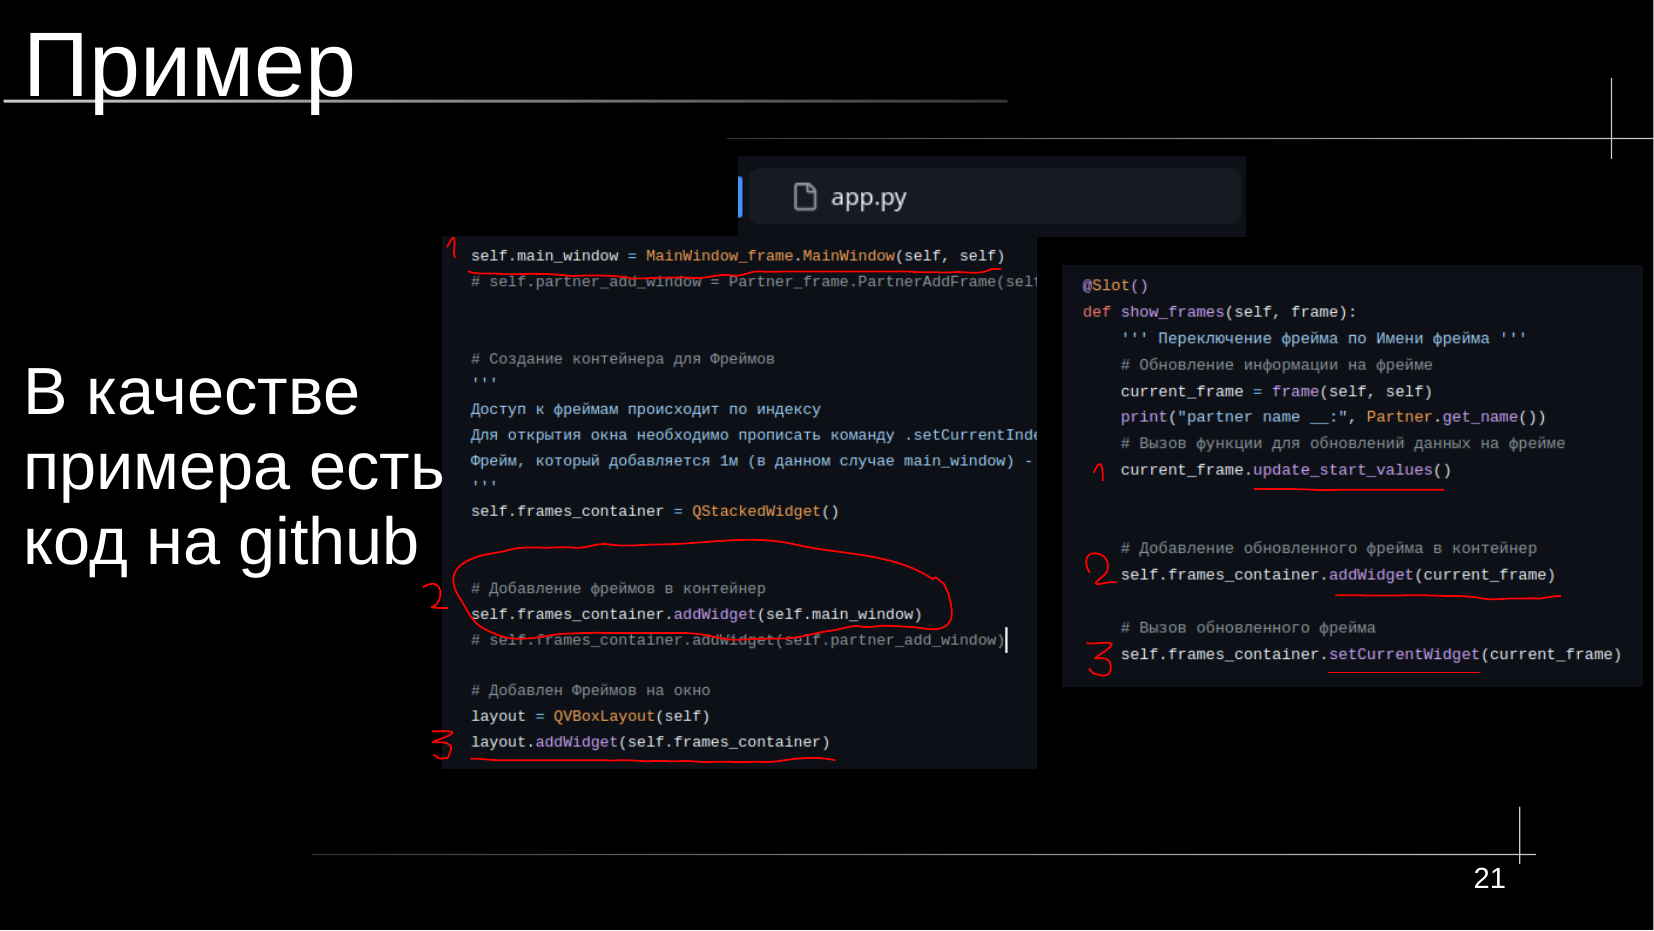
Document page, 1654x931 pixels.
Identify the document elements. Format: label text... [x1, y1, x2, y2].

list В качестве примера есть код на github [23, 354, 442, 591]
picture [1062, 265, 1643, 687]
picture [442, 156, 1246, 769]
title Пример [23, 11, 1589, 119]
picture [442, 744, 450, 757]
